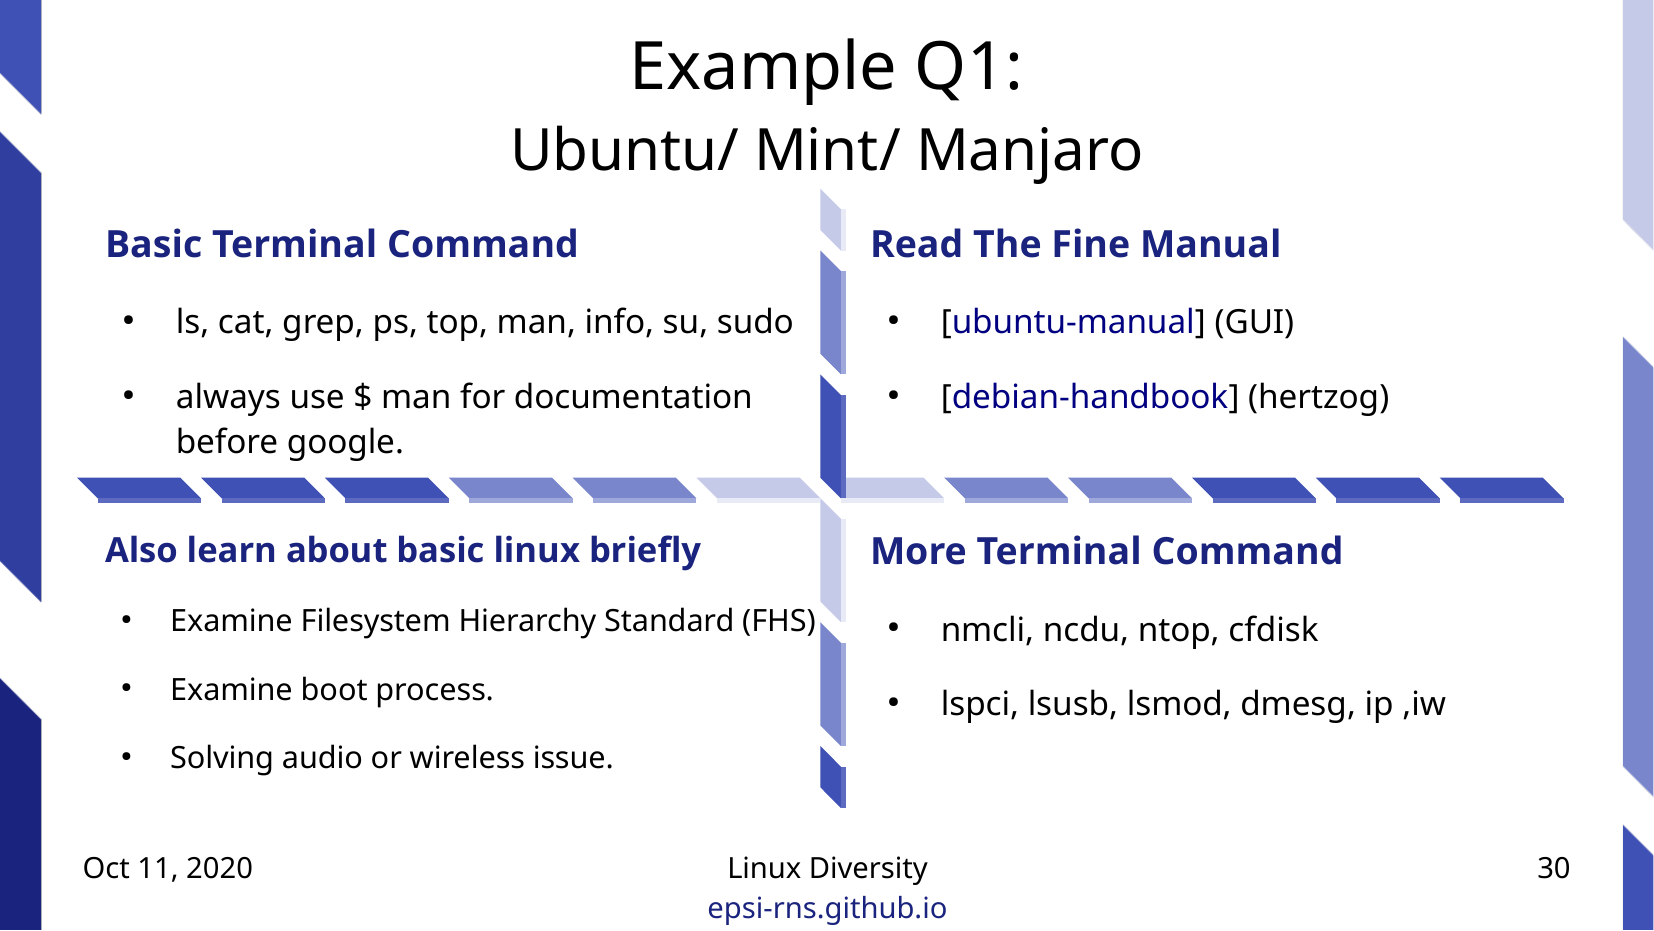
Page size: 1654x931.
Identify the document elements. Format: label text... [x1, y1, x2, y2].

list More Terminal Command nmcli, ncdu, ntop, cfdisk lspci, lsusb, lsmod, dmesg, ip ,iw [870, 525, 1597, 783]
picture [0, 0, 1654, 931]
